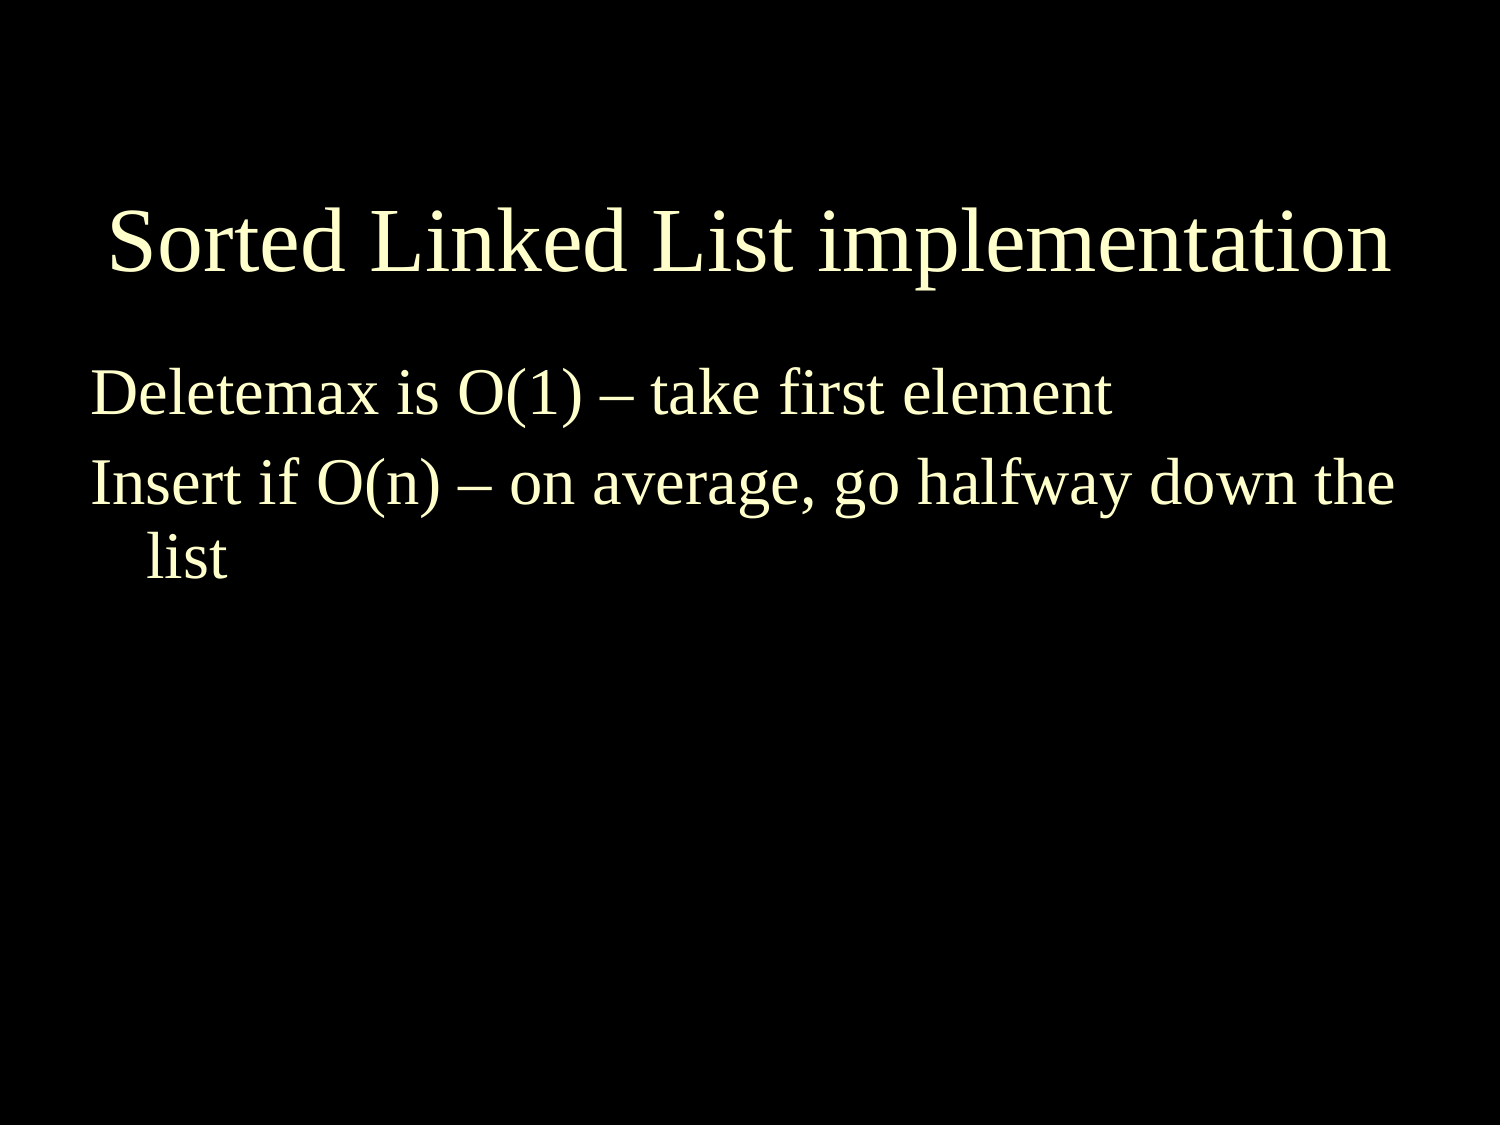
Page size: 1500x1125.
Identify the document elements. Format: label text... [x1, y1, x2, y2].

list Deletemax is O(1) – take first element Insert if O(n) – on average, go halfway down the list [75, 347, 1463, 1026]
title Sorted Linked List implementation [22, 145, 1480, 336]
